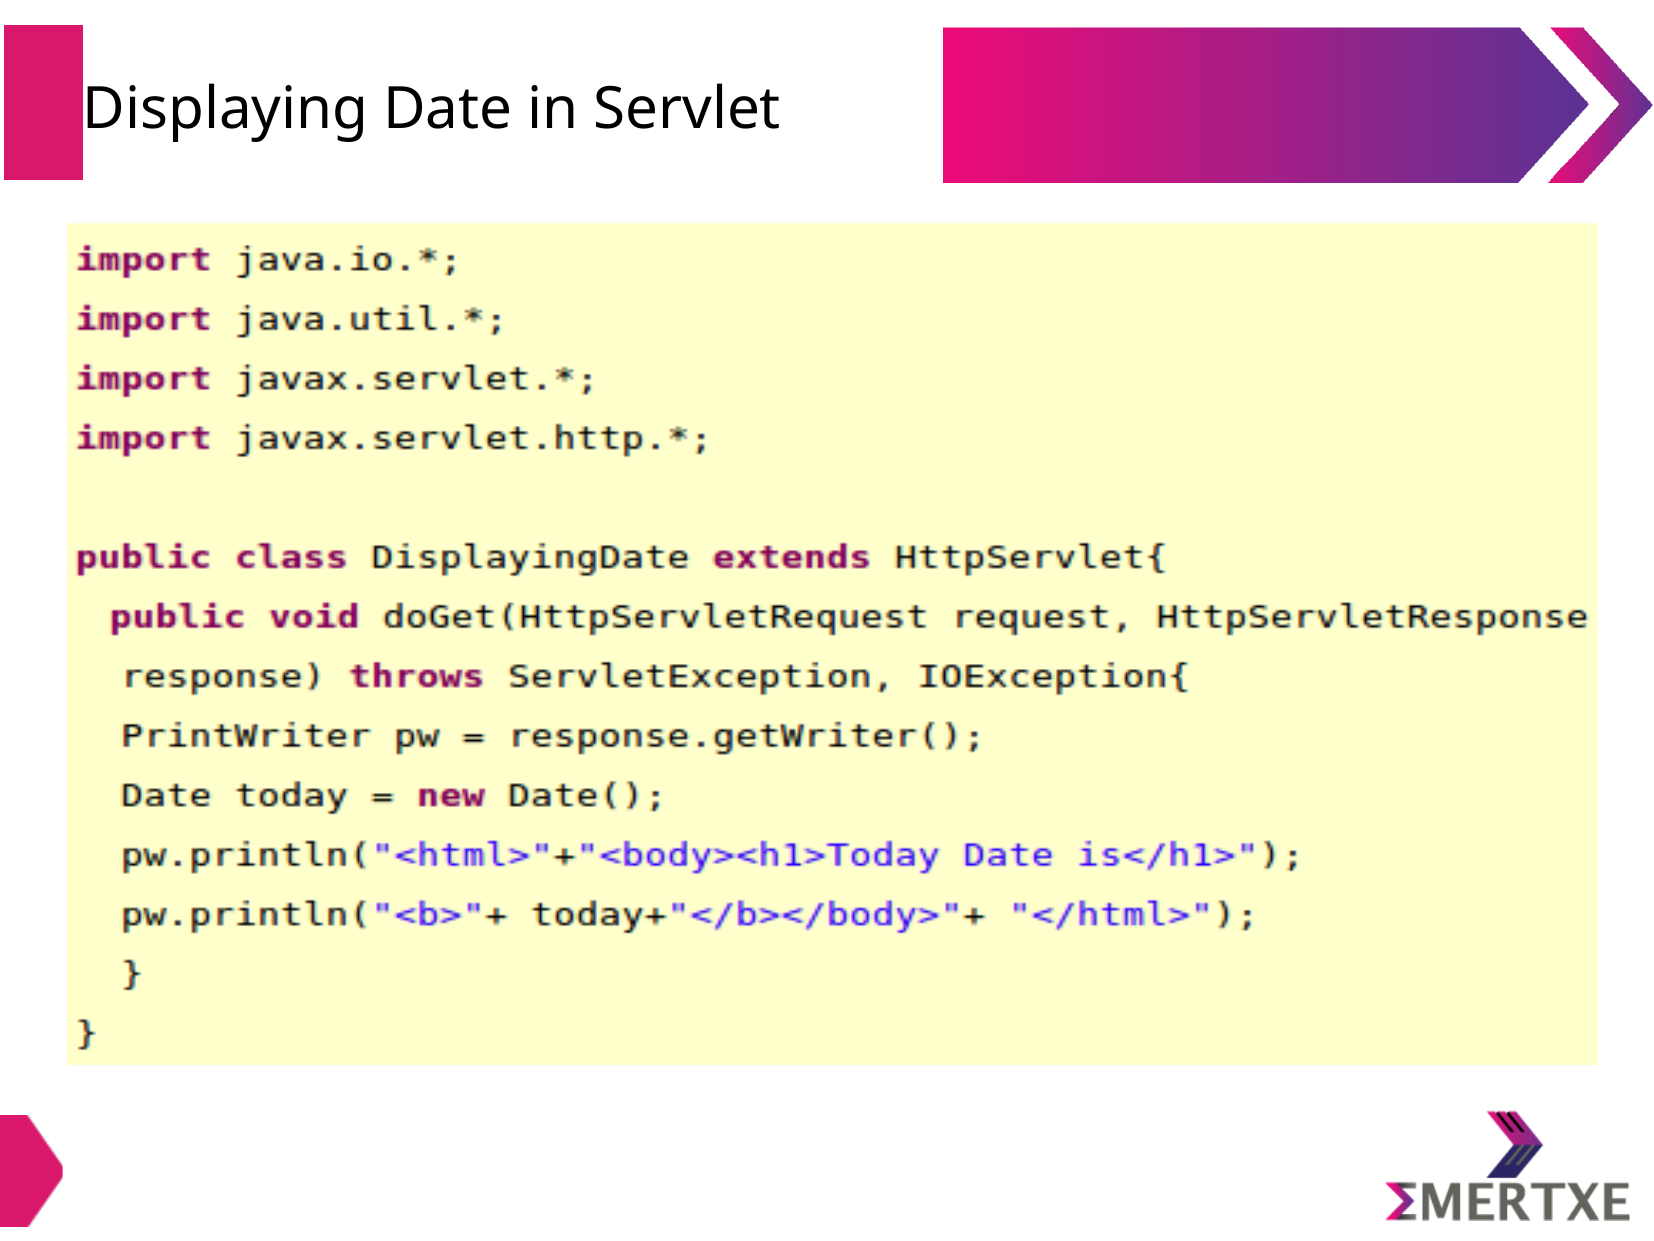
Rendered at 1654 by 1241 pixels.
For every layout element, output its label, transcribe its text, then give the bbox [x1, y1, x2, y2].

title Displaying Date in Servlet [82, 2, 1571, 209]
picture [1385, 1107, 1631, 1221]
picture [45, 209, 1621, 1066]
picture [1571, 27, 1653, 183]
